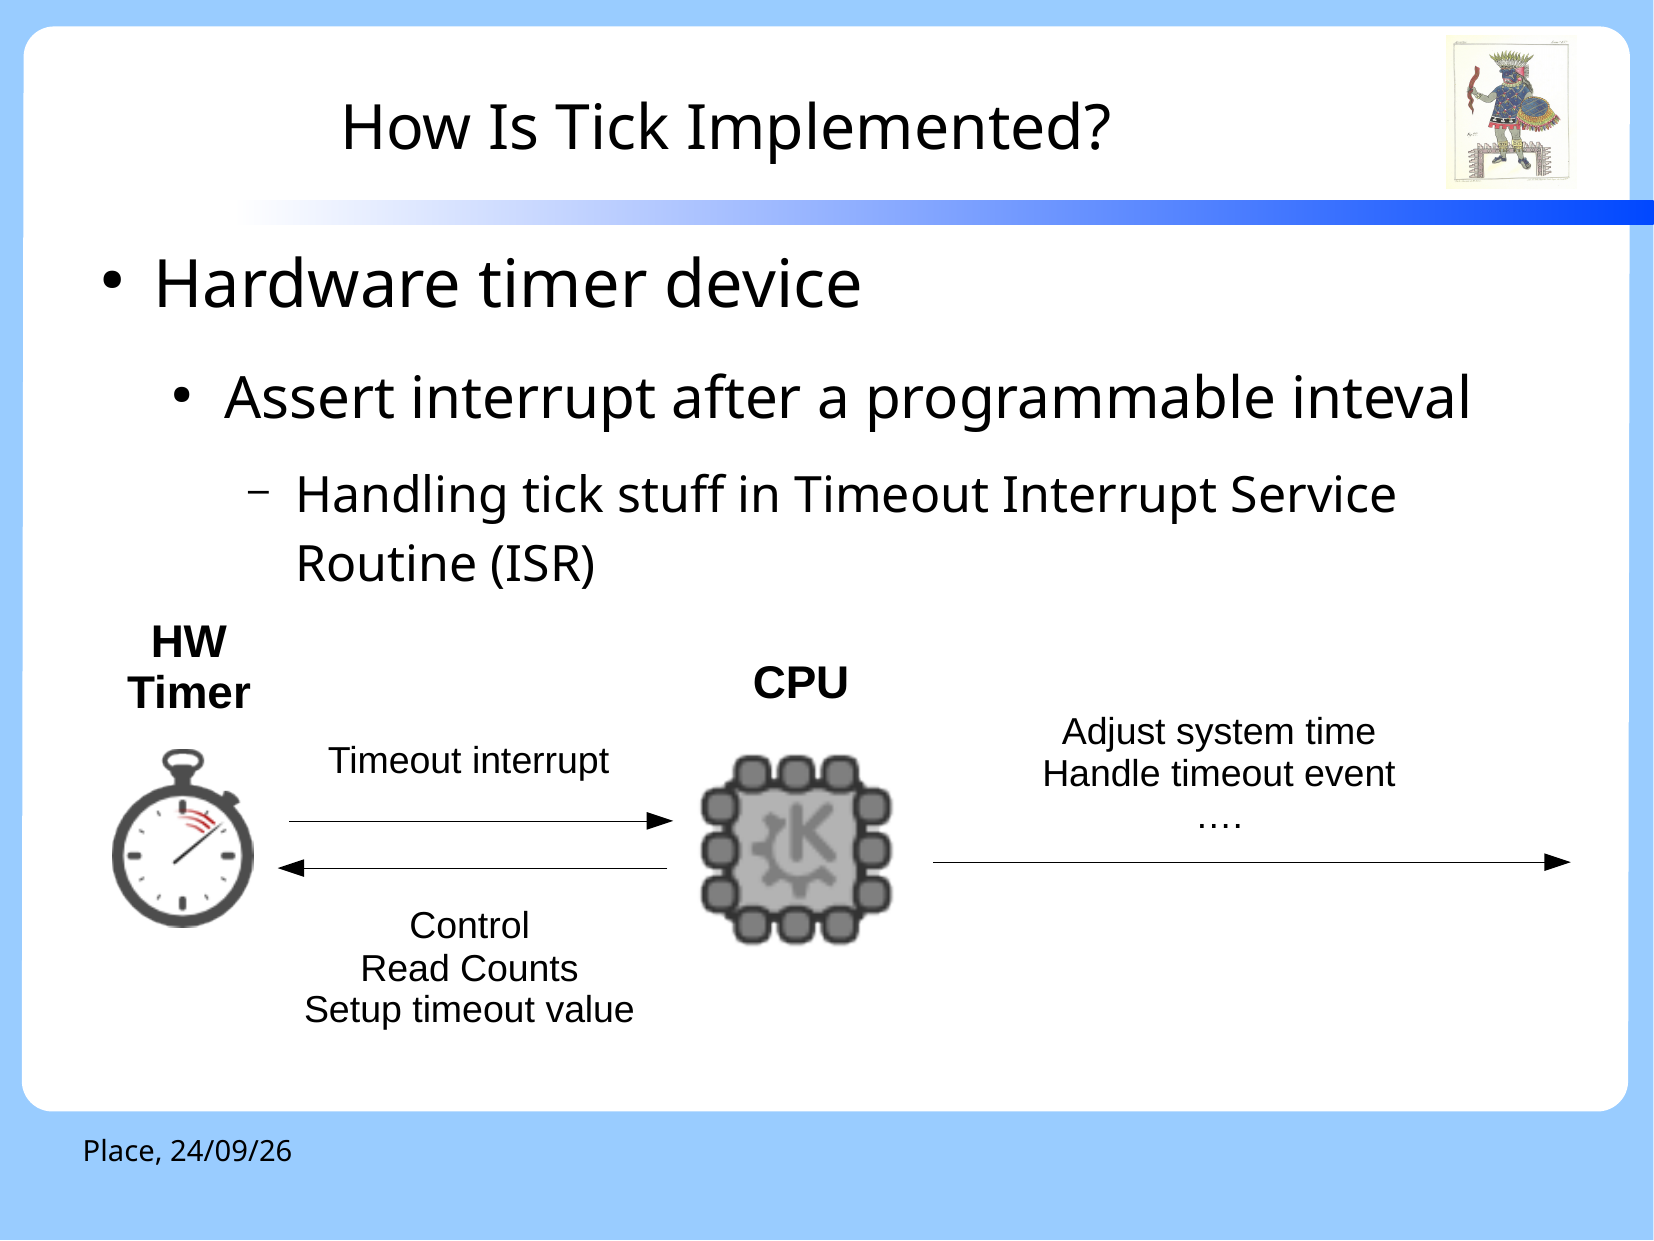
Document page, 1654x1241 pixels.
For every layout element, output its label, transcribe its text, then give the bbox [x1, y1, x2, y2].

picture [1446, 35, 1577, 189]
text_box Timeout interrupt [313, 732, 625, 790]
text_box HW Timer [112, 608, 266, 726]
picture [696, 749, 898, 951]
title How Is Tick Implemented? [82, 49, 1371, 201]
list Hardware timer device Assert interrupt after a programmable inteval Handling tick stuff in Timeout Interrupt Service Routine (ISR) [82, 236, 1571, 1055]
text_box Control Read Counts Setup timeout value [289, 897, 650, 1039]
text_box Adjust system time Handle timeout event …. [1027, 702, 1411, 844]
text_box CPU [738, 649, 865, 716]
picture [112, 749, 254, 928]
